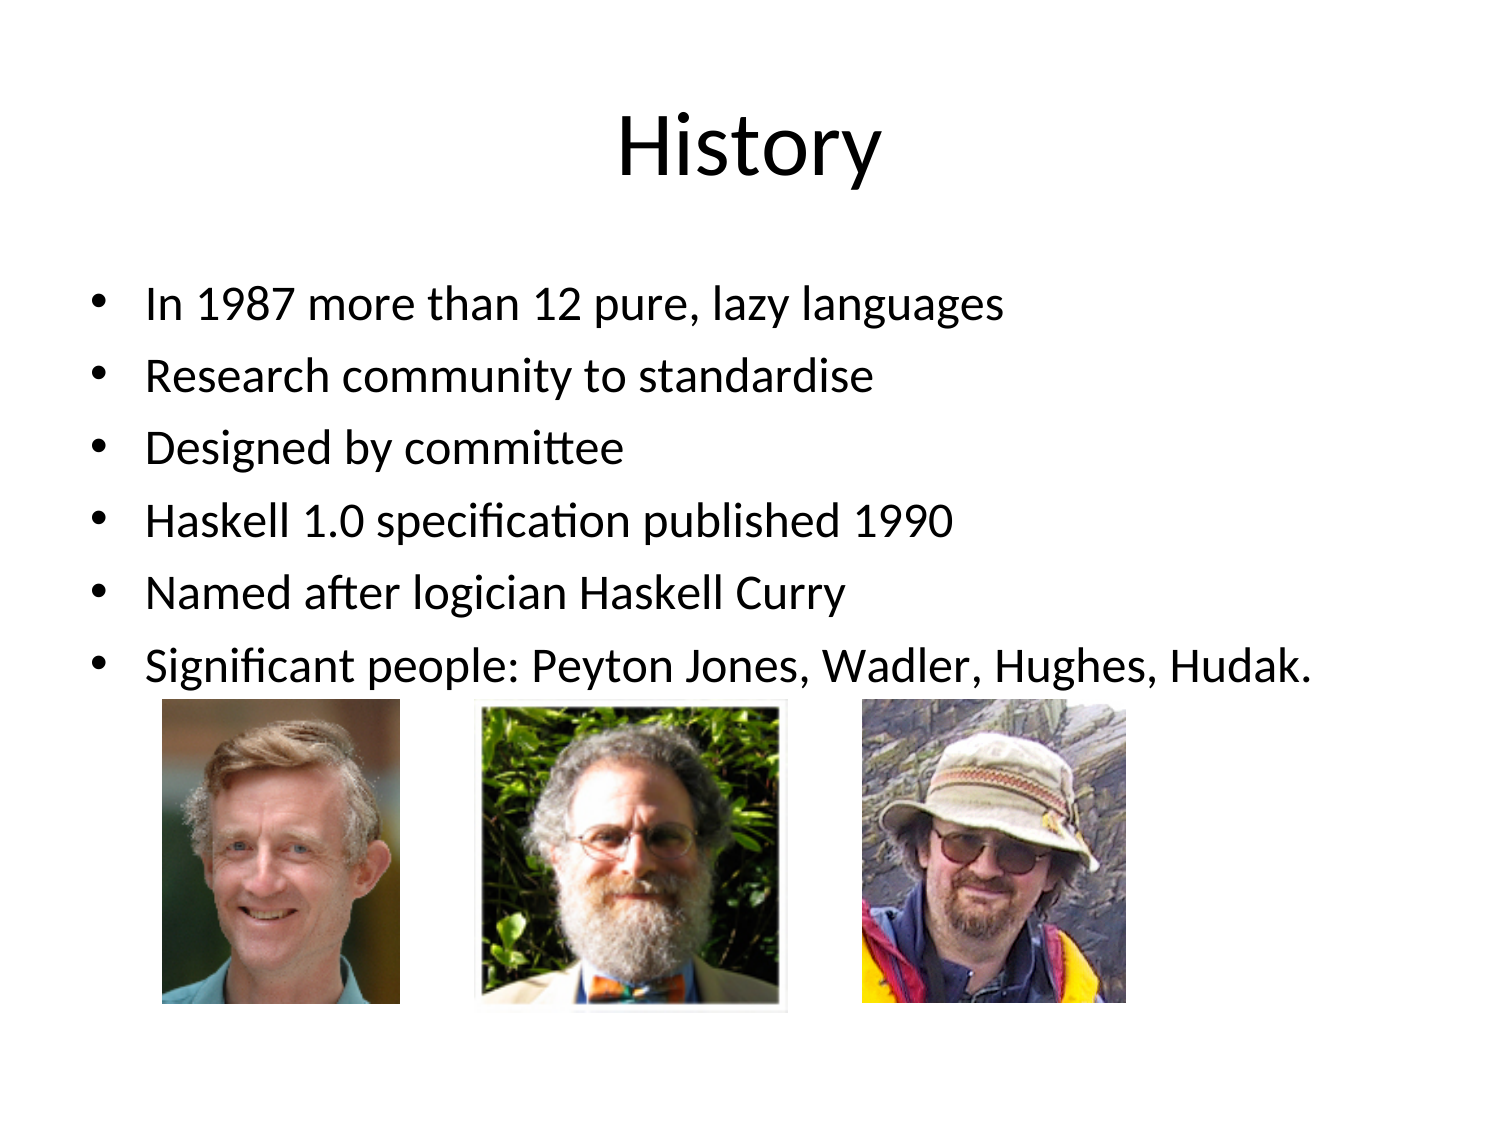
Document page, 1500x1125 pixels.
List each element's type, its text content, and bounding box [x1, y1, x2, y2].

text_box In 1987 more than 12 pure, lazy languages Research community to standardise Designed by committee Haskell 1.0 specification published 1990 Named after logician Haskell Curry Significant people: Peyton Jones, Wadler, Hughes, Hudak. [75, 262, 1426, 1005]
picture [474, 699, 788, 1013]
picture [862, 699, 1126, 1003]
text_box History [75, 45, 1426, 233]
picture [162, 699, 400, 1004]
